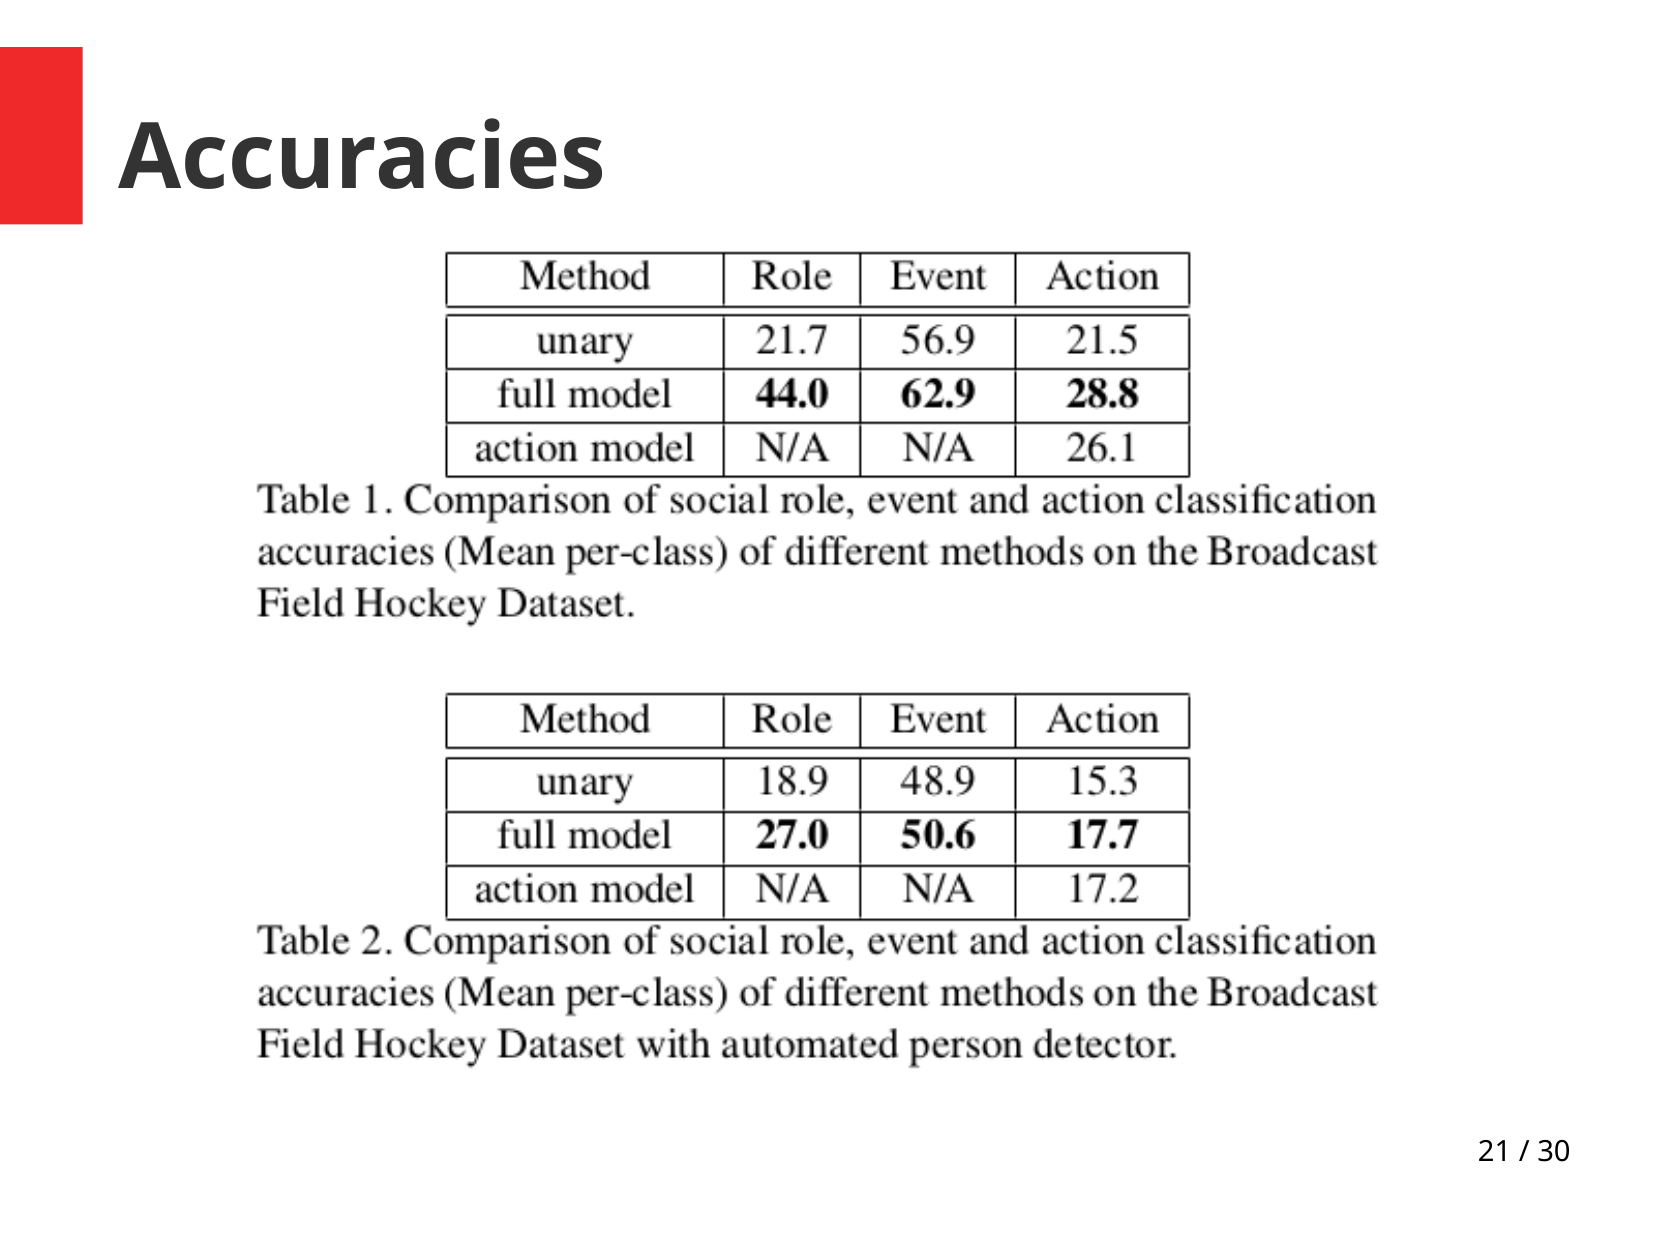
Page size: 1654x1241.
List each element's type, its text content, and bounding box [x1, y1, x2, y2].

picture [237, 236, 1406, 1089]
title Accuracies [118, 49, 1571, 257]
